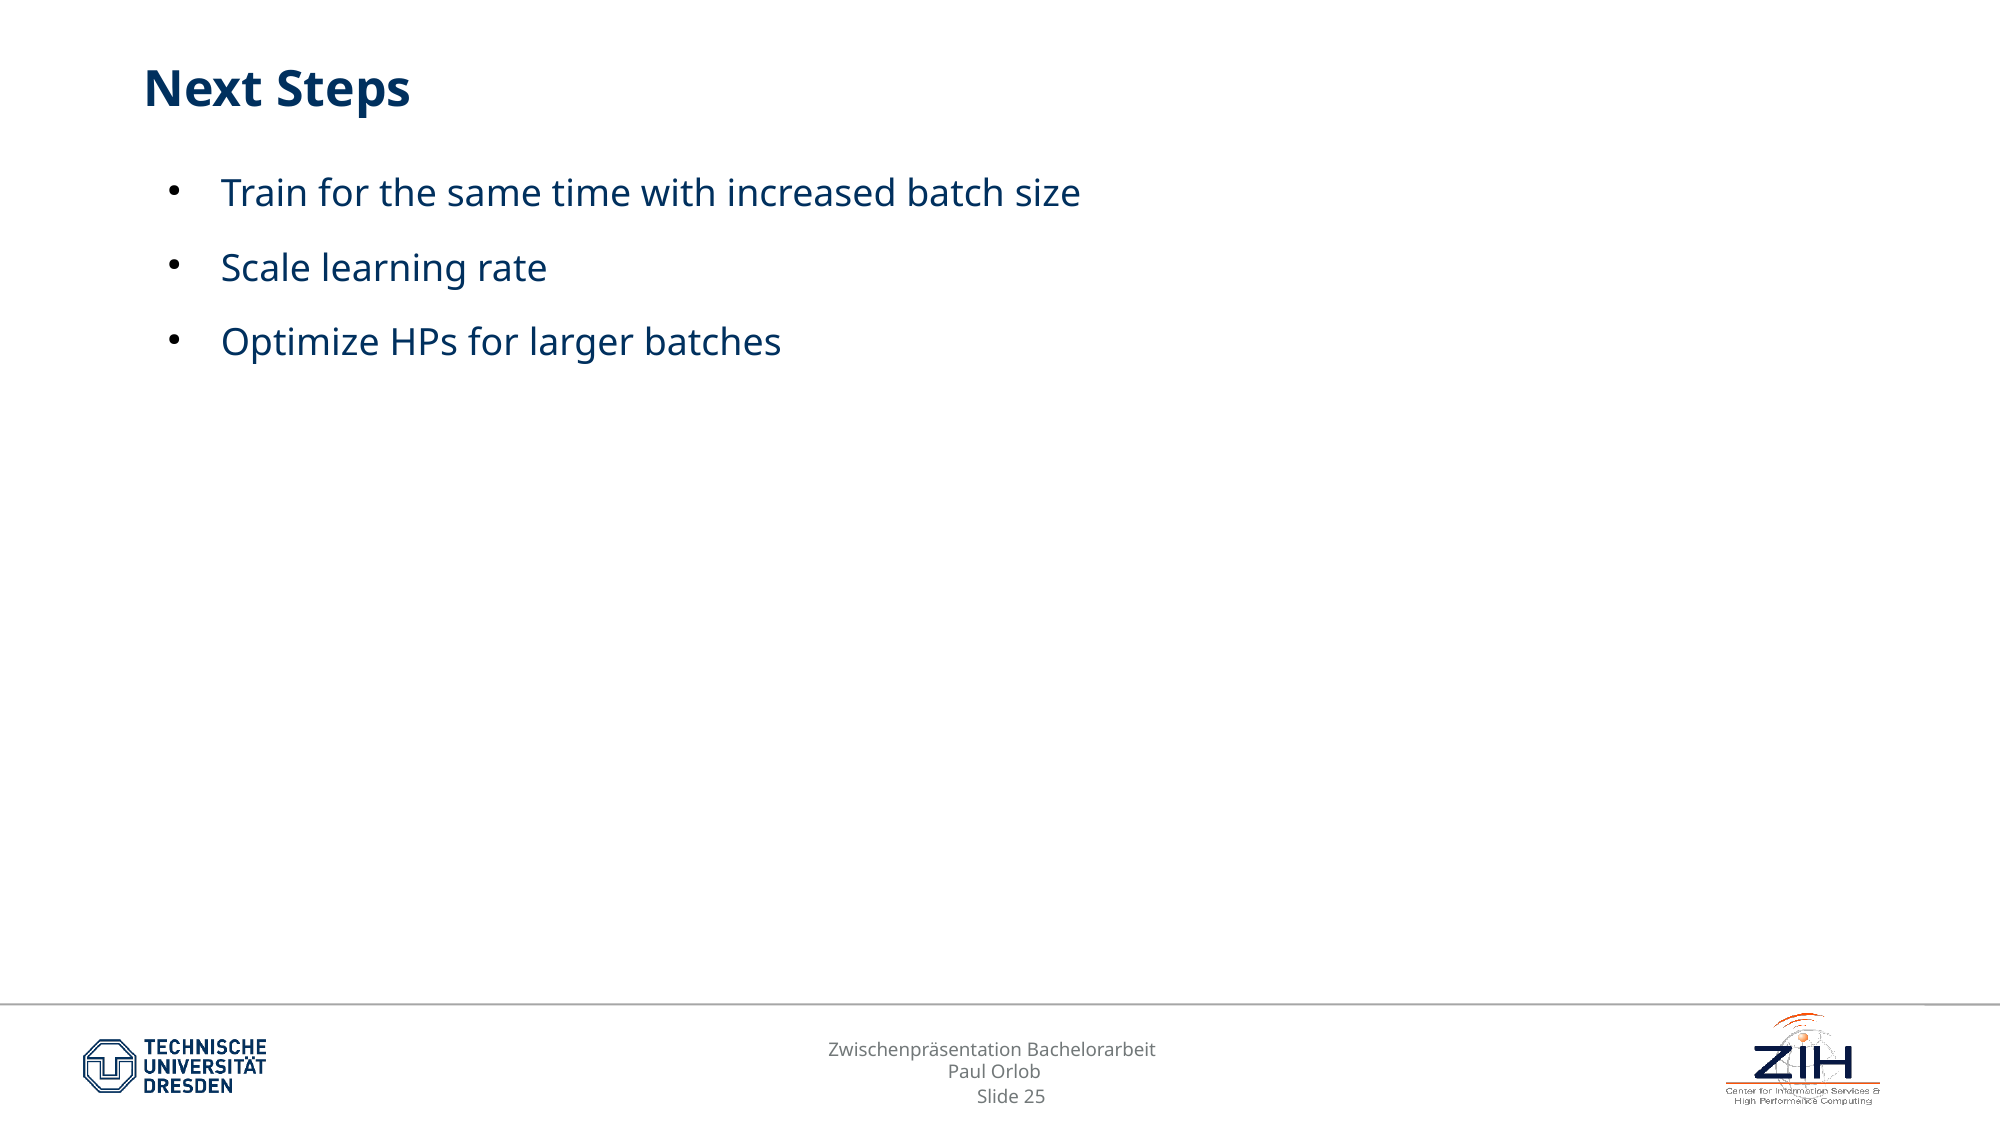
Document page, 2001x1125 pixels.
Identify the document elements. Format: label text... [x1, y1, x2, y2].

picture [83, 1039, 266, 1093]
list Train for the same time with increased batch size Scale learning rate Optimize HPs for larger batches [150, 169, 1720, 882]
title Next Steps [143, 56, 1880, 169]
picture [1726, 1013, 1880, 1105]
